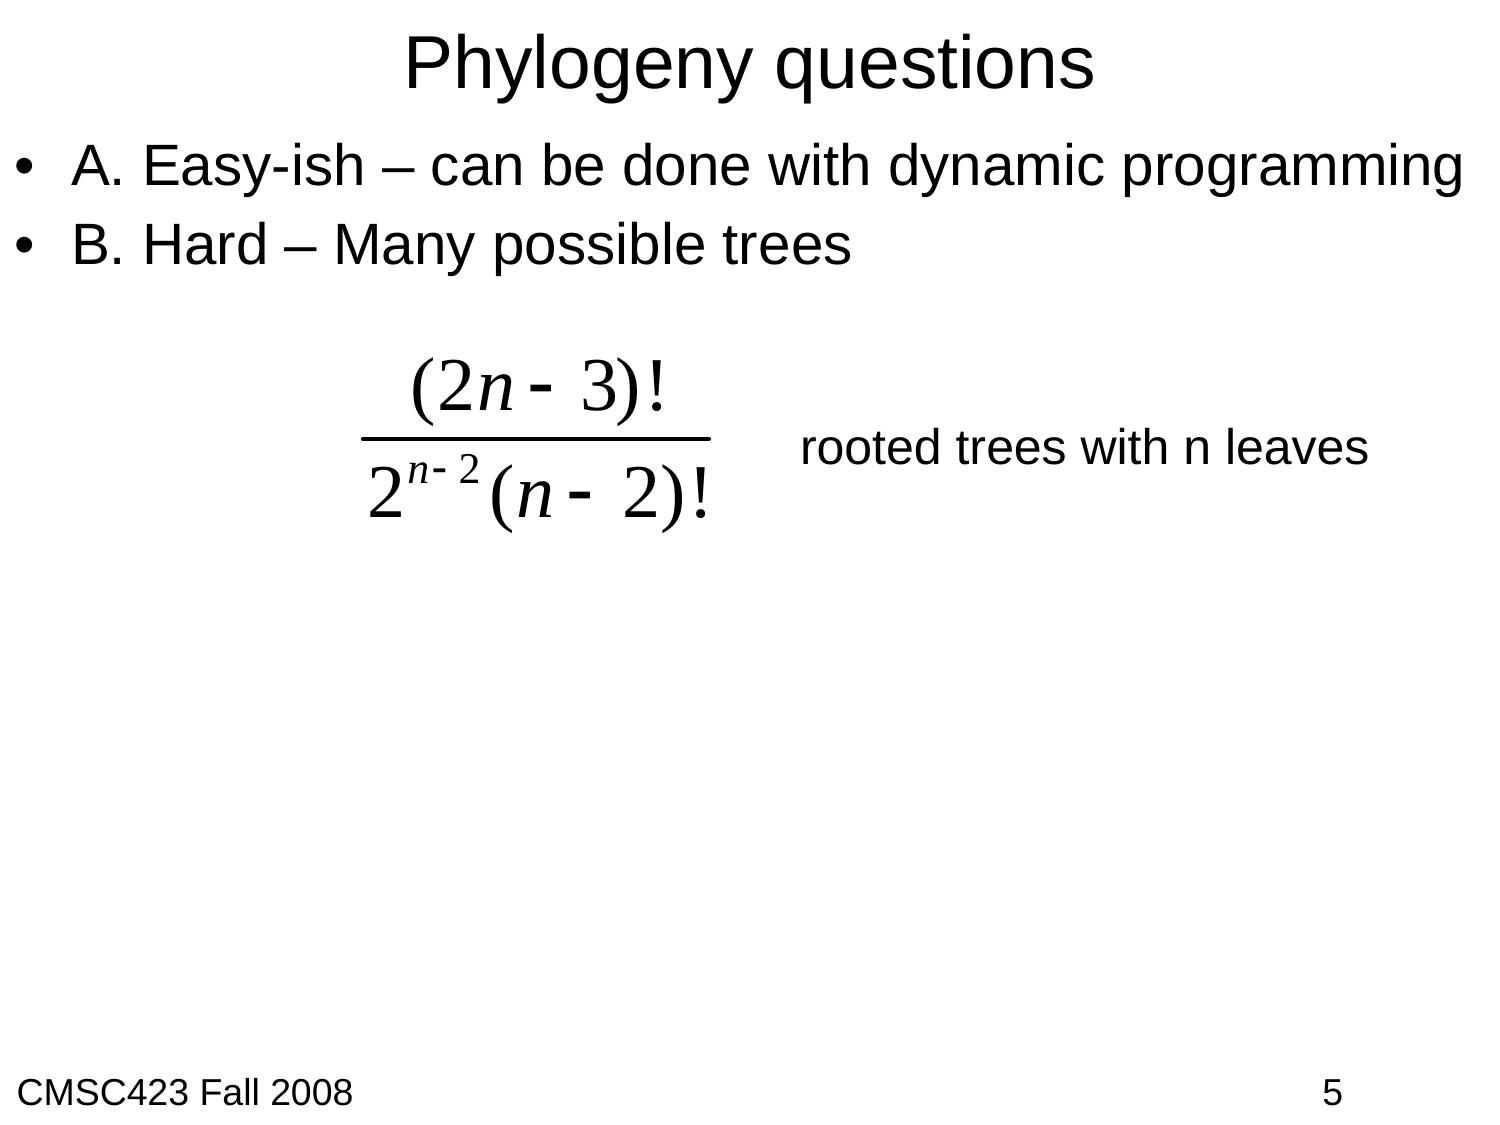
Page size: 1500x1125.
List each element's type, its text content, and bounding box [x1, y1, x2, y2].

chart [350, 337, 724, 547]
list A. Easy-ish – can be done with dynamic programming B. Hard – Many possible trees [0, 124, 1500, 1125]
text_box rooted trees with n leaves [785, 406, 1385, 482]
title Phylogeny questions [0, 12, 1500, 113]
